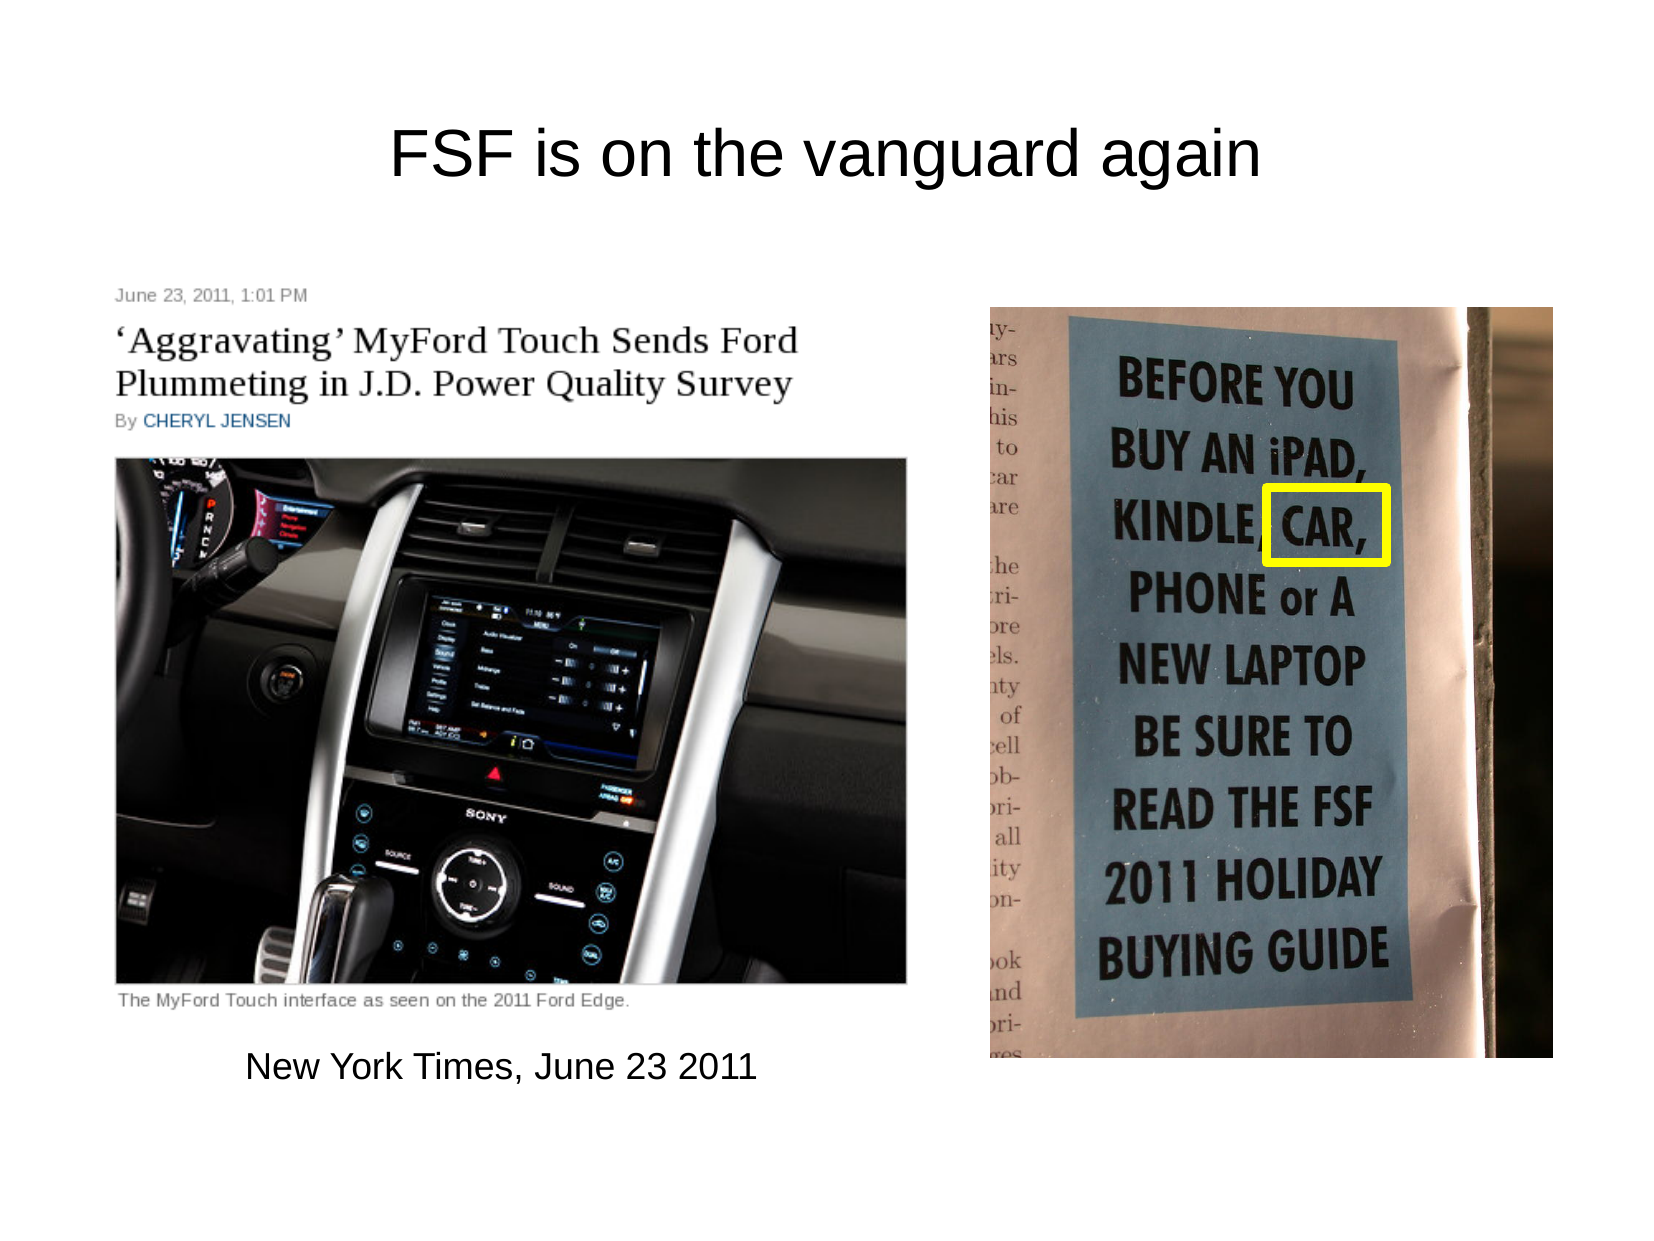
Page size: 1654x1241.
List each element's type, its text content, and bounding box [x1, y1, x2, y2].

picture [990, 307, 1553, 1058]
picture [67, 269, 946, 1021]
title FSF is on the vanguard again [82, 49, 1571, 257]
text_box New York Times, June 23 2011 [230, 1038, 776, 1096]
